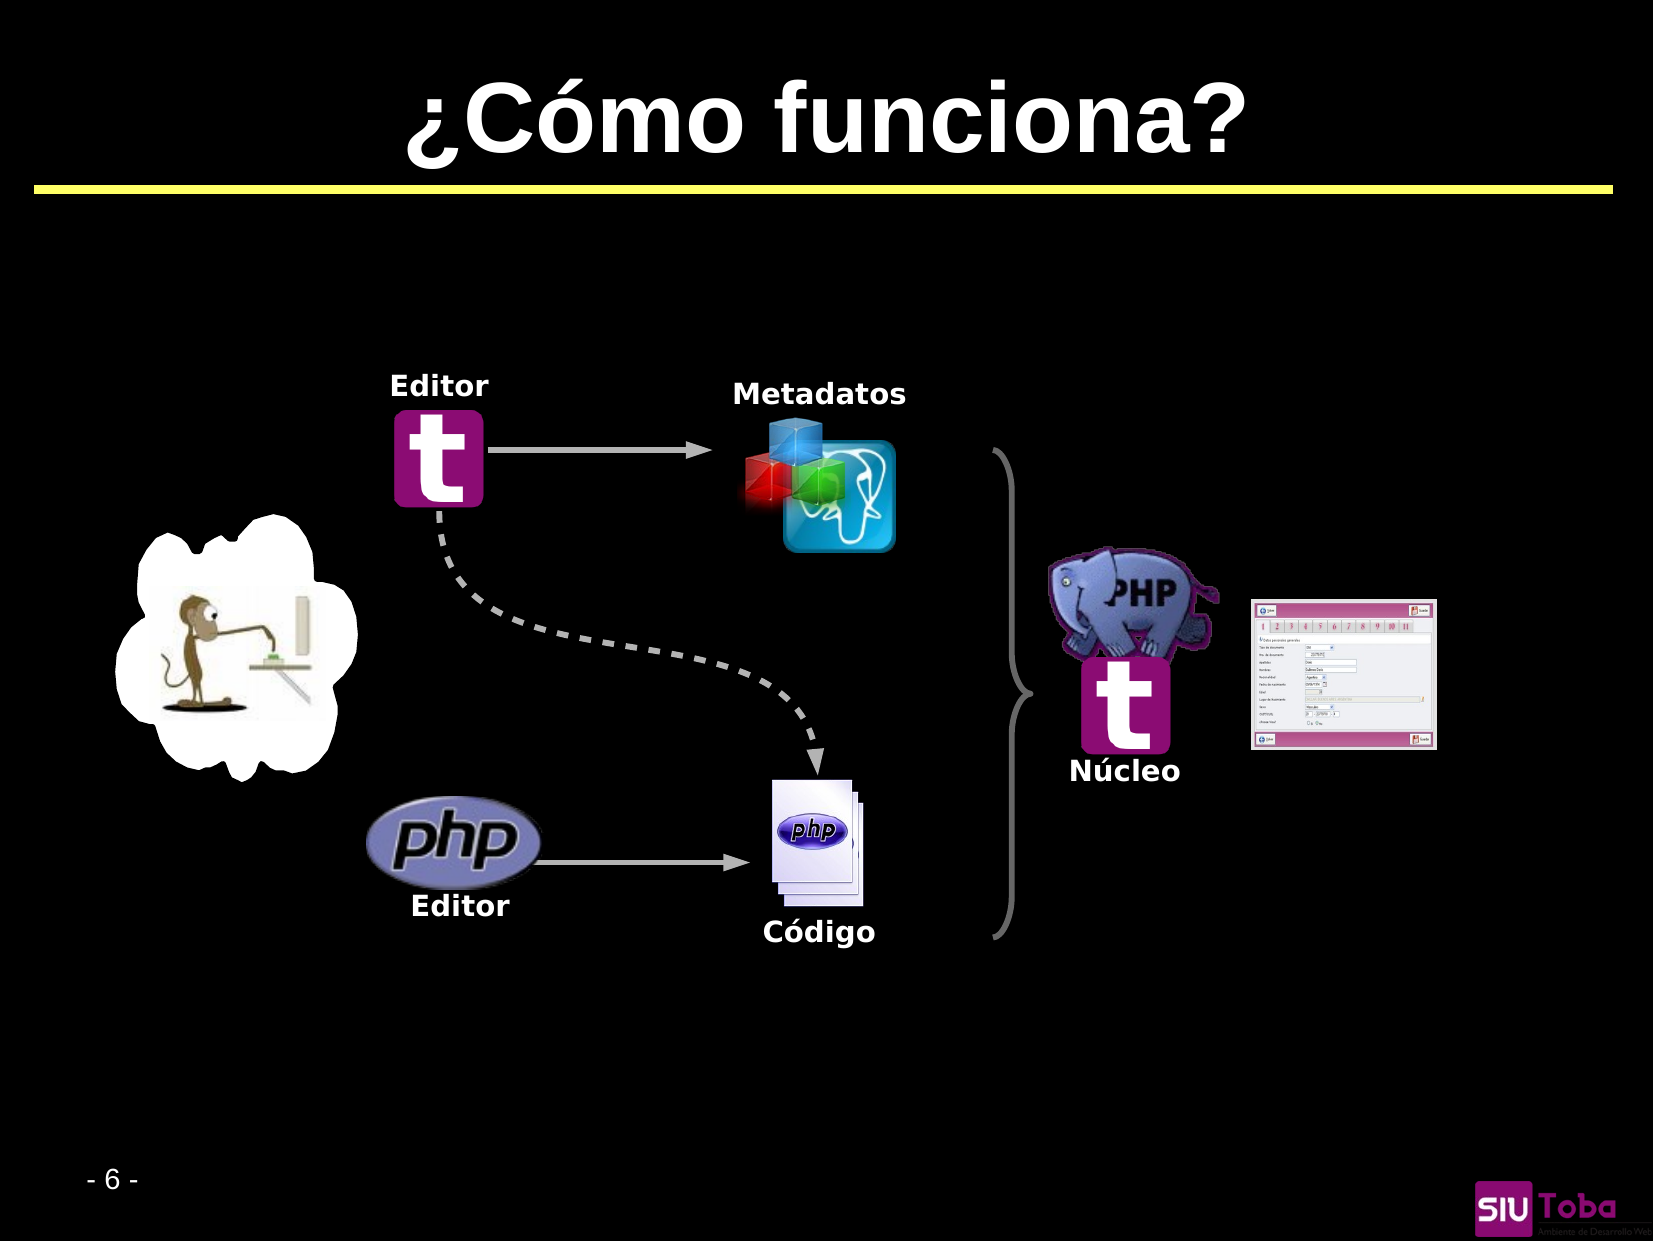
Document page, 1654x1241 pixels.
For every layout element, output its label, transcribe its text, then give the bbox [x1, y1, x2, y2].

picture [1251, 599, 1437, 751]
picture [755, 775, 880, 907]
text_box Editor [395, 882, 525, 932]
picture [366, 796, 544, 890]
picture [384, 411, 492, 512]
text_box Editor [374, 361, 504, 411]
picture [737, 420, 892, 549]
picture [1475, 1181, 1652, 1237]
text_box Núcleo [1053, 746, 1228, 796]
text_box Código [747, 907, 936, 958]
text_box Metadatos [717, 370, 924, 420]
title ¿Cómo funciona? [58, 47, 1594, 188]
picture [1032, 544, 1230, 759]
text_box [112, 511, 361, 786]
picture [783, 544, 791, 553]
picture [888, 544, 896, 553]
picture [888, 440, 896, 449]
picture [149, 586, 326, 721]
